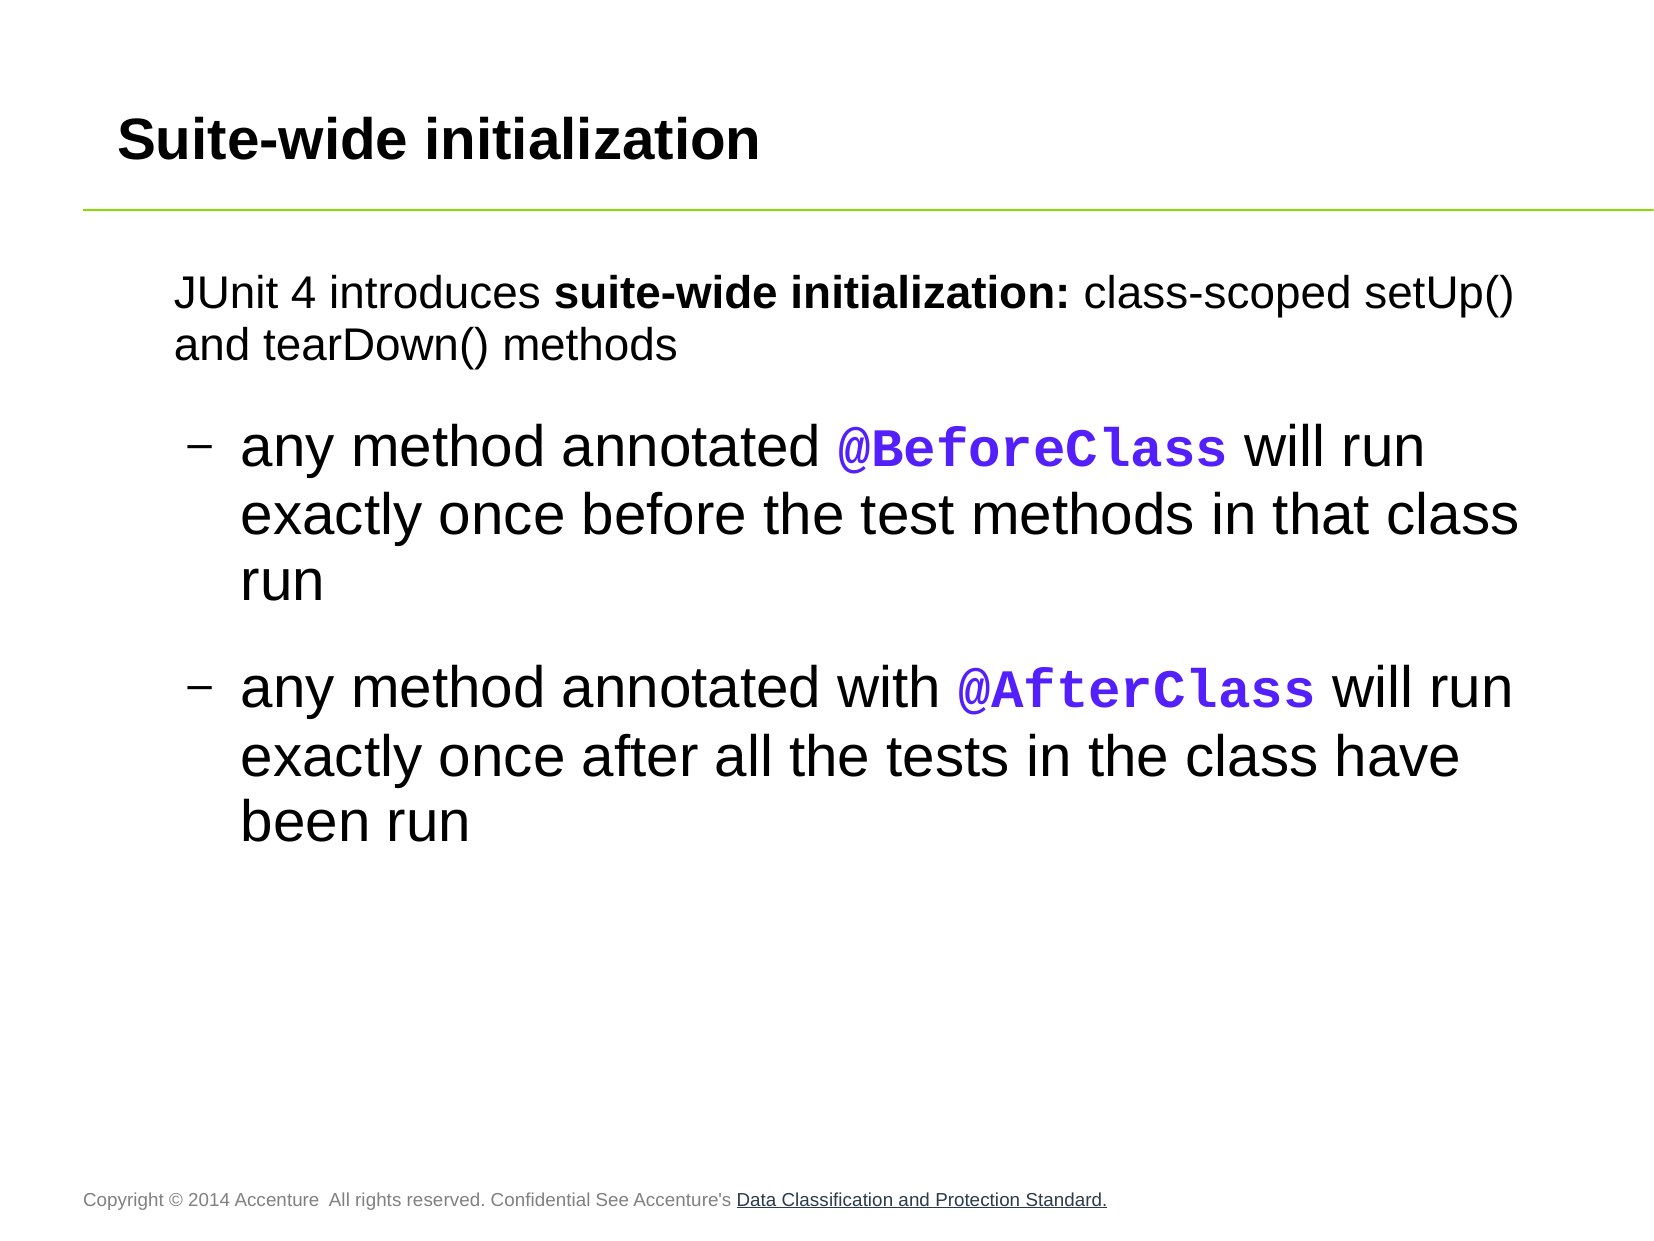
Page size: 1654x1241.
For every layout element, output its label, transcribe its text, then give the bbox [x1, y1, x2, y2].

list JUnit 4 introduces suite-wide initialization: class-scoped setUp() and tearDown() methods any method annotated @BeforeClass will run exactly once before the test methods in that class run any method annotated with @AfterClass will run exactly once after all the tests in the class have been run [84, 255, 1573, 1166]
title Suite-wide initialization [81, 68, 1654, 211]
